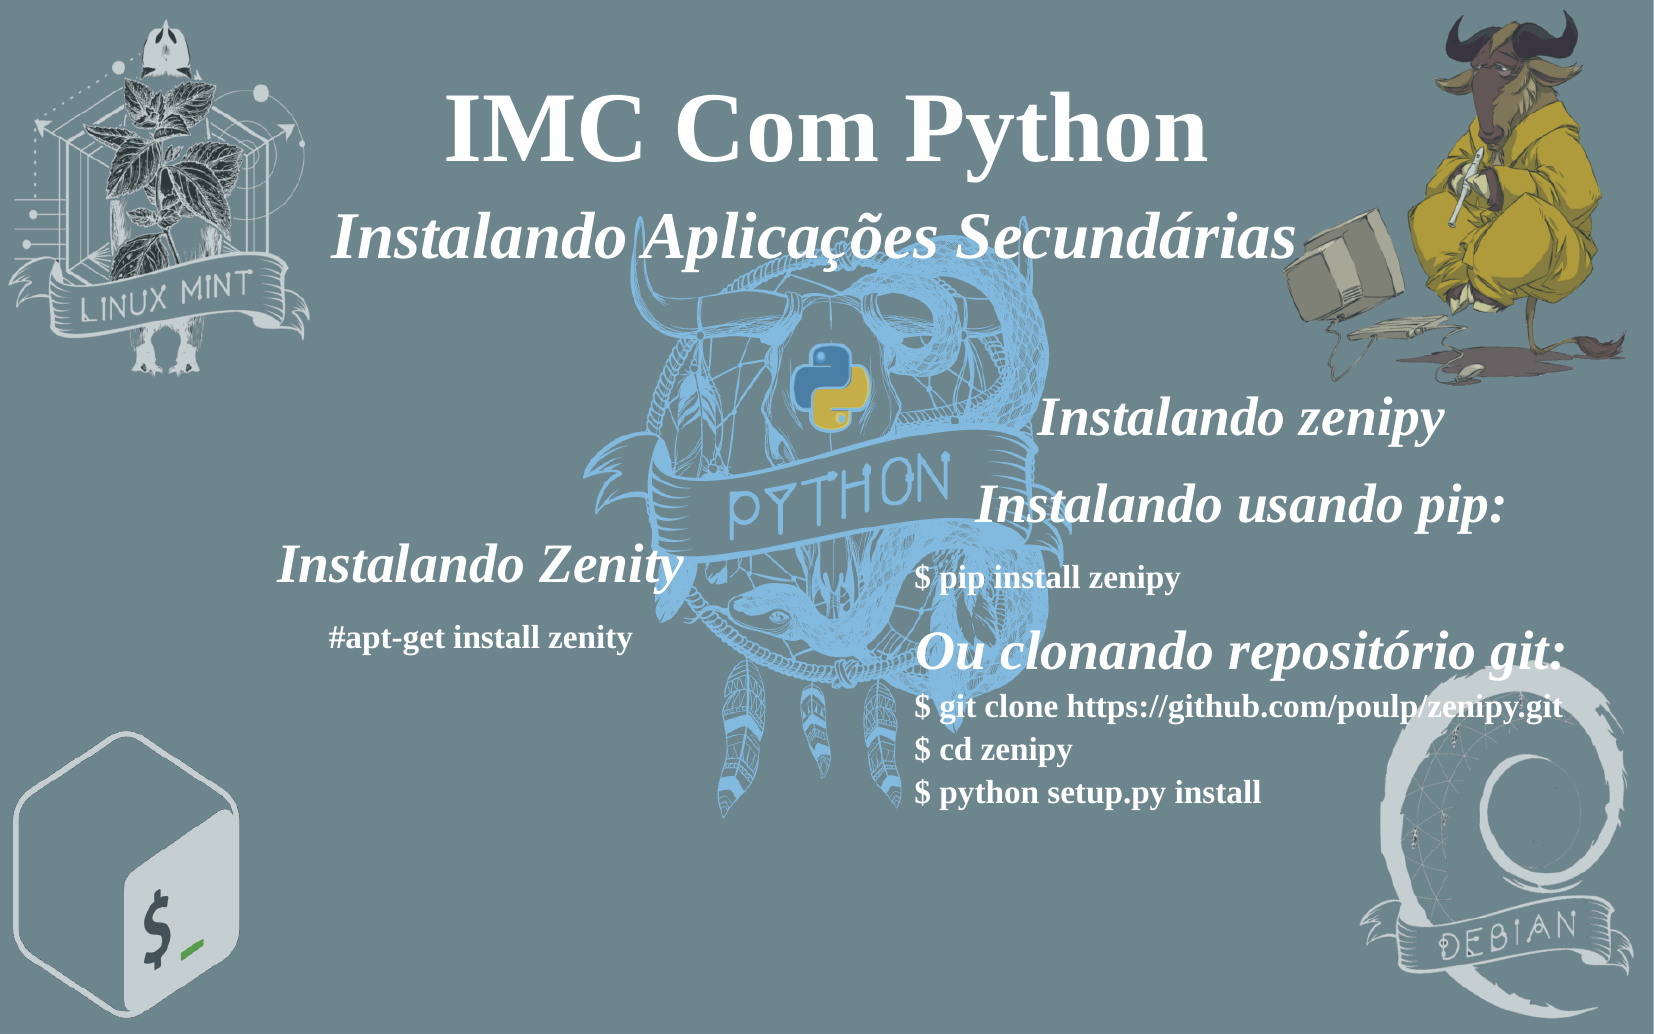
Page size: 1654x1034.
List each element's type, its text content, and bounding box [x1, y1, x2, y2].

picture [0, 0, 1654, 1034]
list Instalando zenipy Instalando usando pip: $ pip install zenipy Ou clonando repositório git: $ git clone https://github.com/poulp/zenipy.git $ cd zenipy $ python setup.py install [843, 385, 1570, 865]
title IMC Com Python [82, 41, 1571, 214]
text_box Instalando Aplicações Secundárias [112, 181, 1518, 290]
list Instalando Zenity #apt-get install zenity [82, 359, 809, 960]
